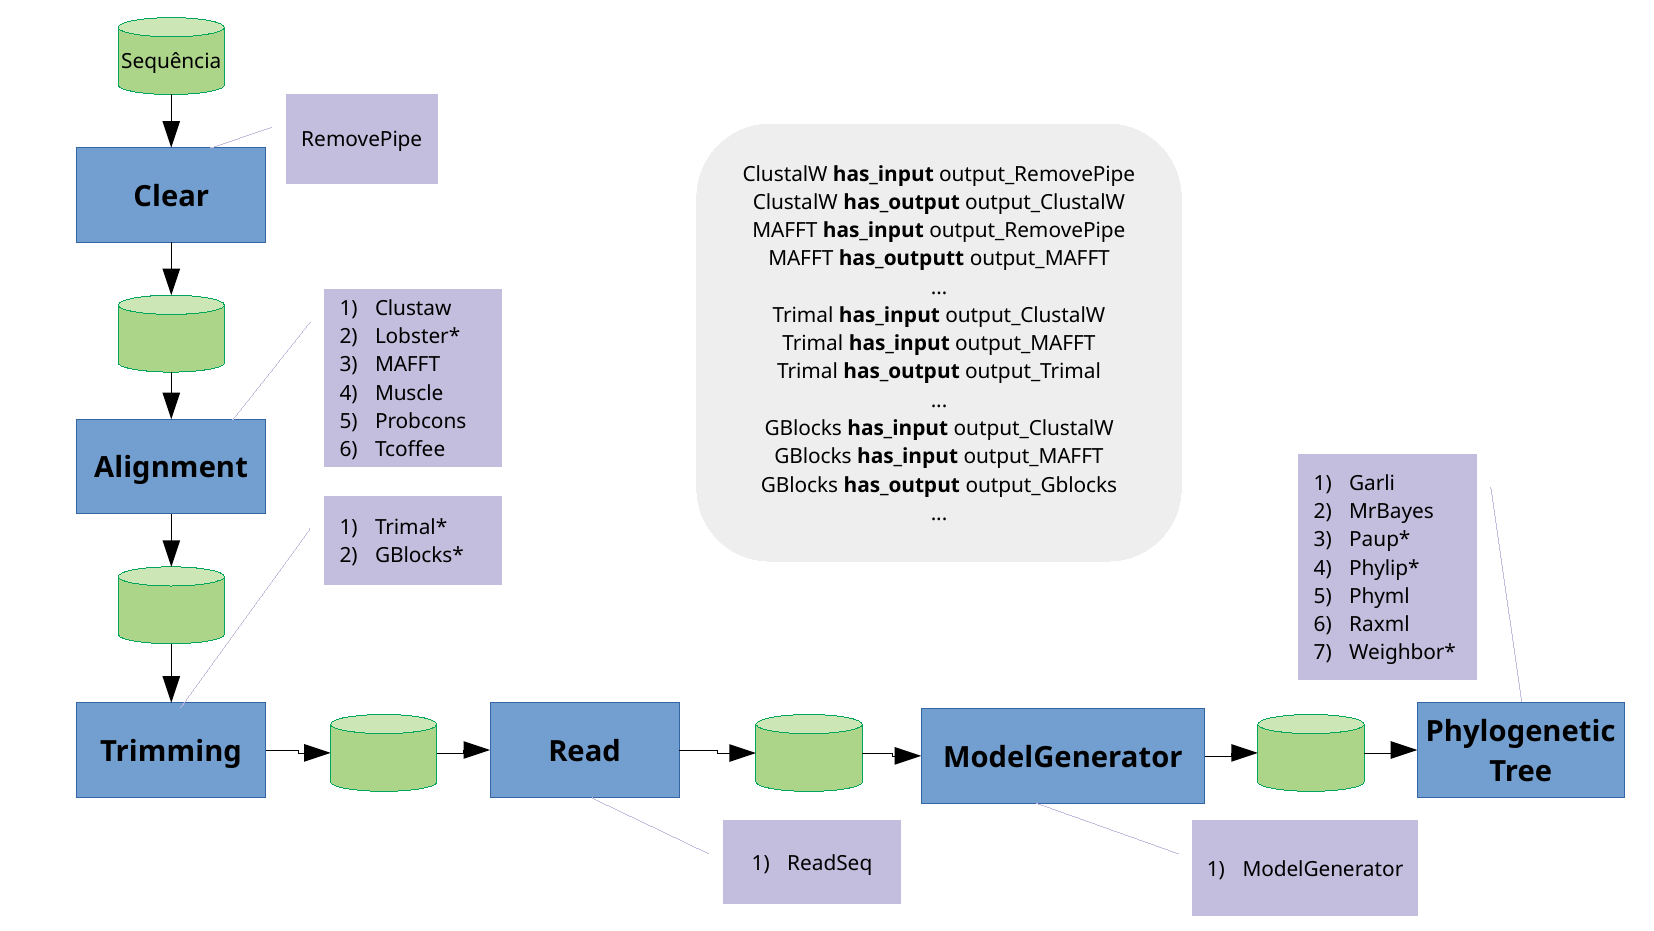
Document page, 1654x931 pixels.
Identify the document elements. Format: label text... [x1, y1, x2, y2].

text_box Phylogenetic Tree [1417, 702, 1625, 798]
text_box ModelGenerator [921, 708, 1205, 804]
text_box RemovePipe [286, 94, 437, 183]
text_box Trimming [76, 702, 266, 798]
text_box Read [490, 702, 680, 798]
text_box [1257, 725, 1365, 792]
text_box Garli MrBayes Paup* Phylip* Phyml Raxml Weighbor* [1299, 455, 1476, 679]
text_box Alignment [76, 419, 266, 514]
text_box Trimal* GBlocks* [325, 496, 502, 585]
text_box ClustalW has_input output_RemovePipe ClustalW has_output output_ClustalW MAFFT has_input output_RemovePipe MAFFT has_outputt output_MAFFT … Trimal has_input output_ClustalW Trimal has_input output_MAFFT Trimal has_output output_Trimal ... GBlocks has_input output_ClustalW GBlocks has_input output_MAFFT GBlocks has_output output_Gblocks ... [696, 124, 1182, 562]
text_box Sequência [118, 28, 225, 95]
text_box [755, 725, 863, 792]
text_box [118, 306, 225, 373]
text_box [330, 725, 437, 792]
text_box ModelGenerator [1193, 821, 1417, 915]
text_box ReadSeq [723, 821, 901, 904]
text_box Clear [76, 147, 266, 243]
text_box Clustaw Lobster* MAFFT Muscle Probcons Tcoffee [325, 289, 502, 466]
text_box [118, 578, 225, 644]
